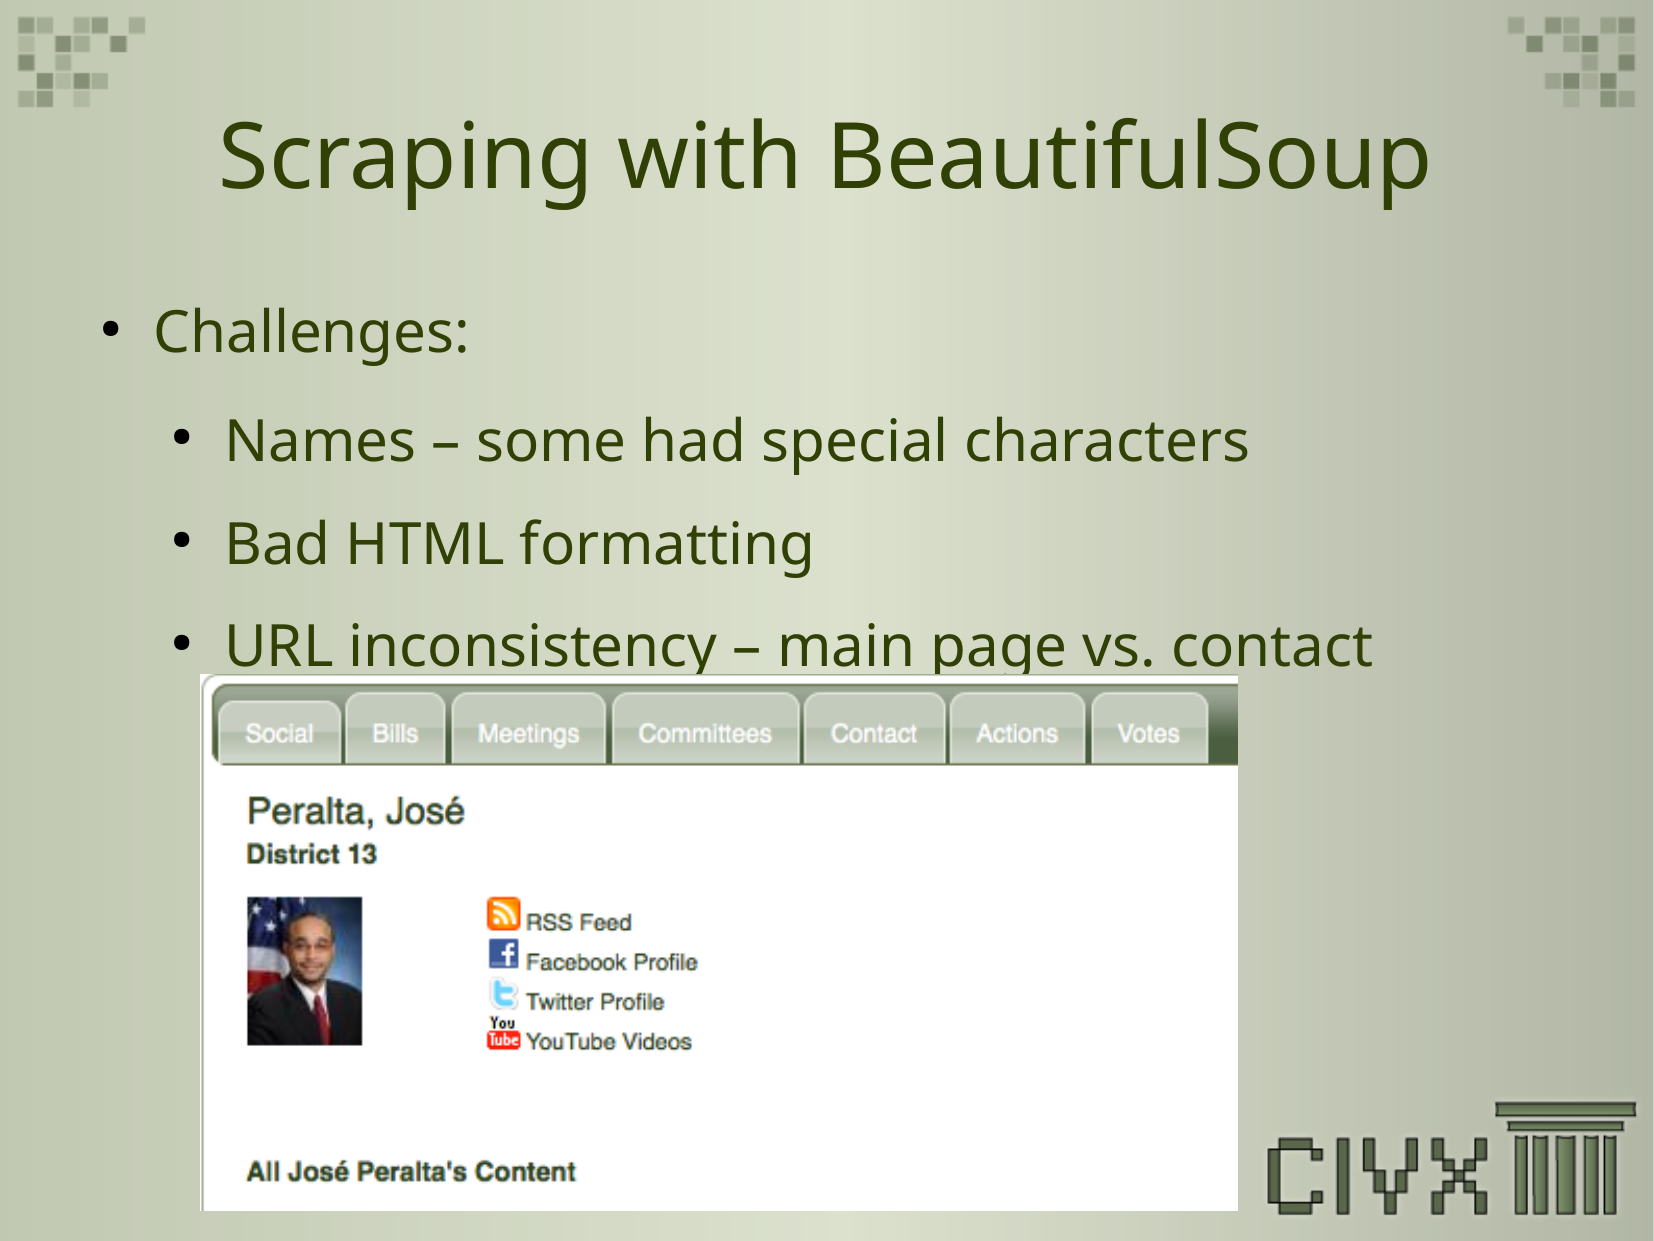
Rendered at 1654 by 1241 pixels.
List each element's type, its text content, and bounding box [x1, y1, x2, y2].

picture [0, 0, 1654, 1241]
list Challenges: Names – some had special characters Bad HTML formatting URL inconsistency – main page vs. contact [82, 290, 1571, 1109]
title Scraping with BeautifulSoup [82, 49, 1571, 257]
